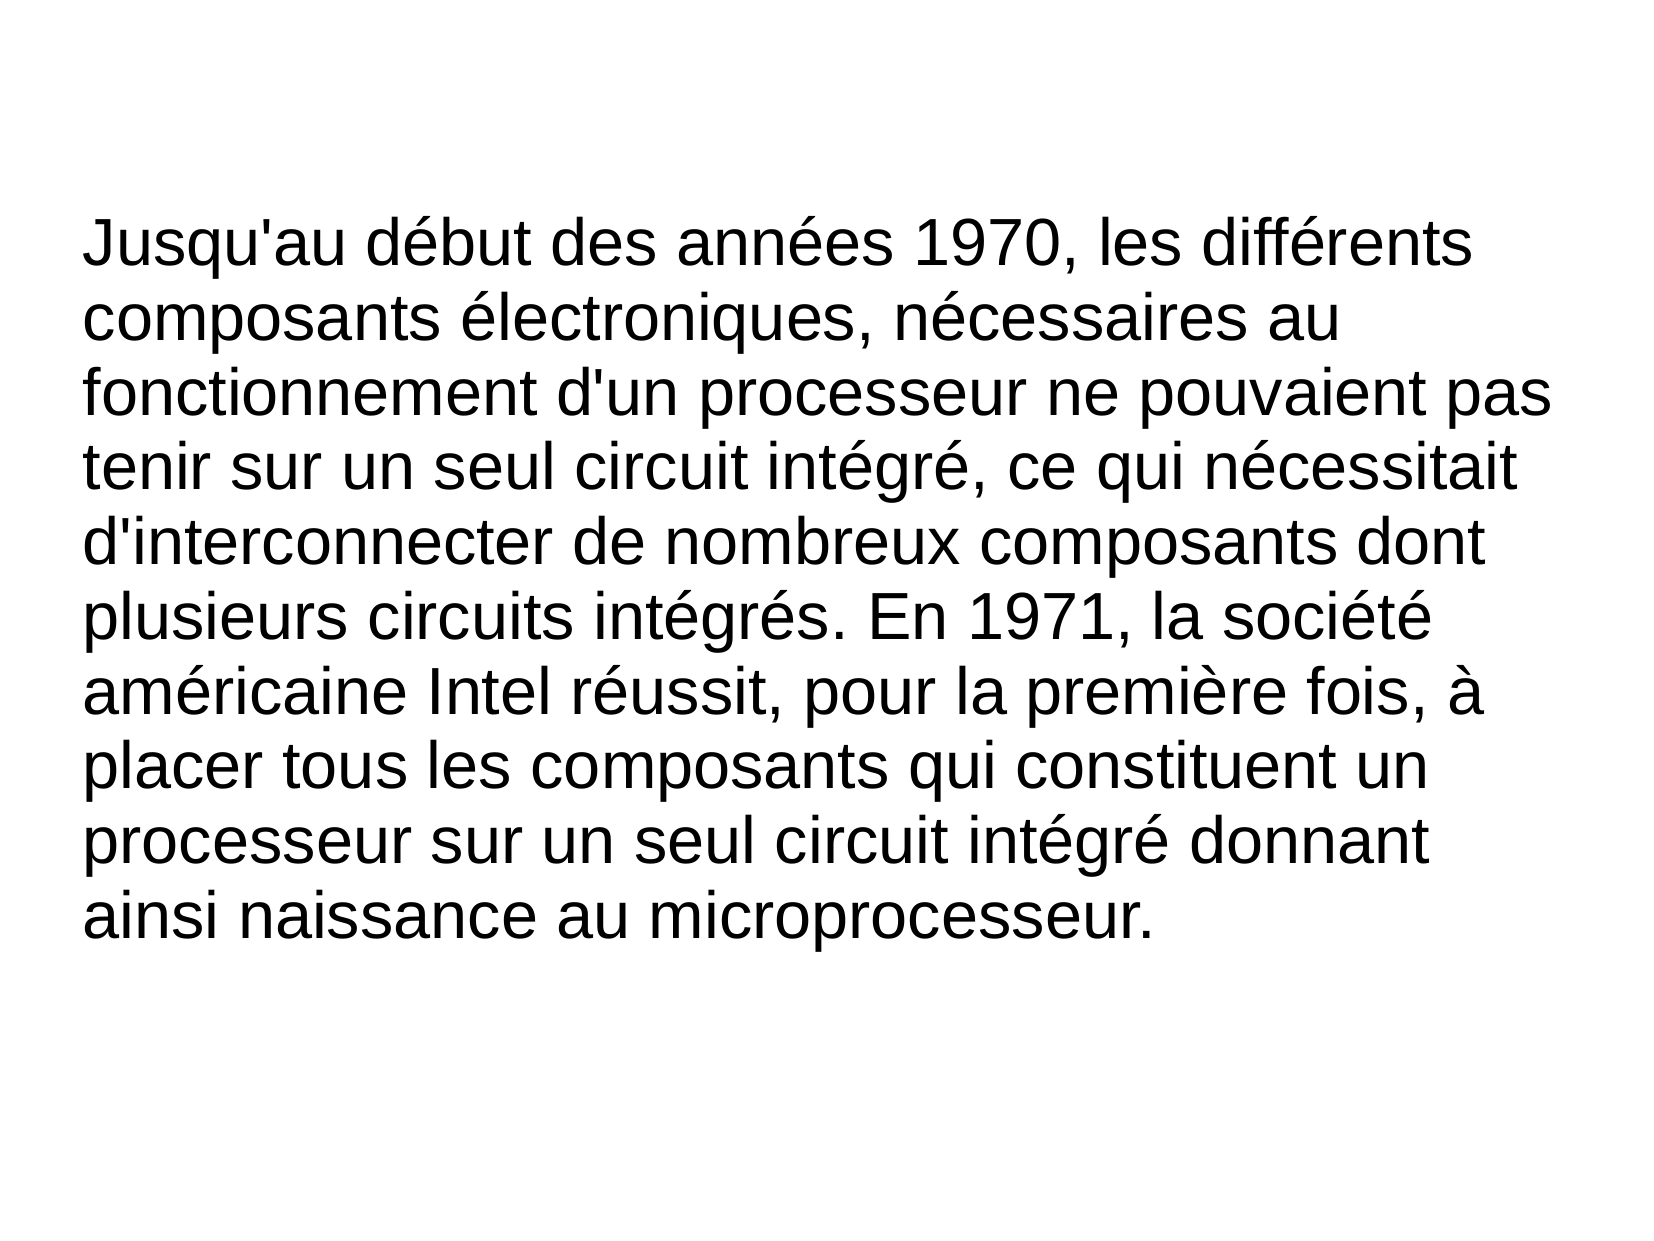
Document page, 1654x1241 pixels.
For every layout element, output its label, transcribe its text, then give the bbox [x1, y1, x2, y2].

subtitle Jusqu'au début des années 1970, les différents composants électroniques, nécessaires au fonctionnement d'un processeur ne pouvaient pas tenir sur un seul circuit intégré, ce qui nécessitait d'interconnecter de nombreux composants dont plusieurs circuits intégrés. En 1971, la société américaine Intel réussit, pour la première fois, à placer tous les composants qui constituent un processeur sur un seul circuit intégré donnant ainsi naissance au microprocesseur. [82, 49, 1571, 1109]
